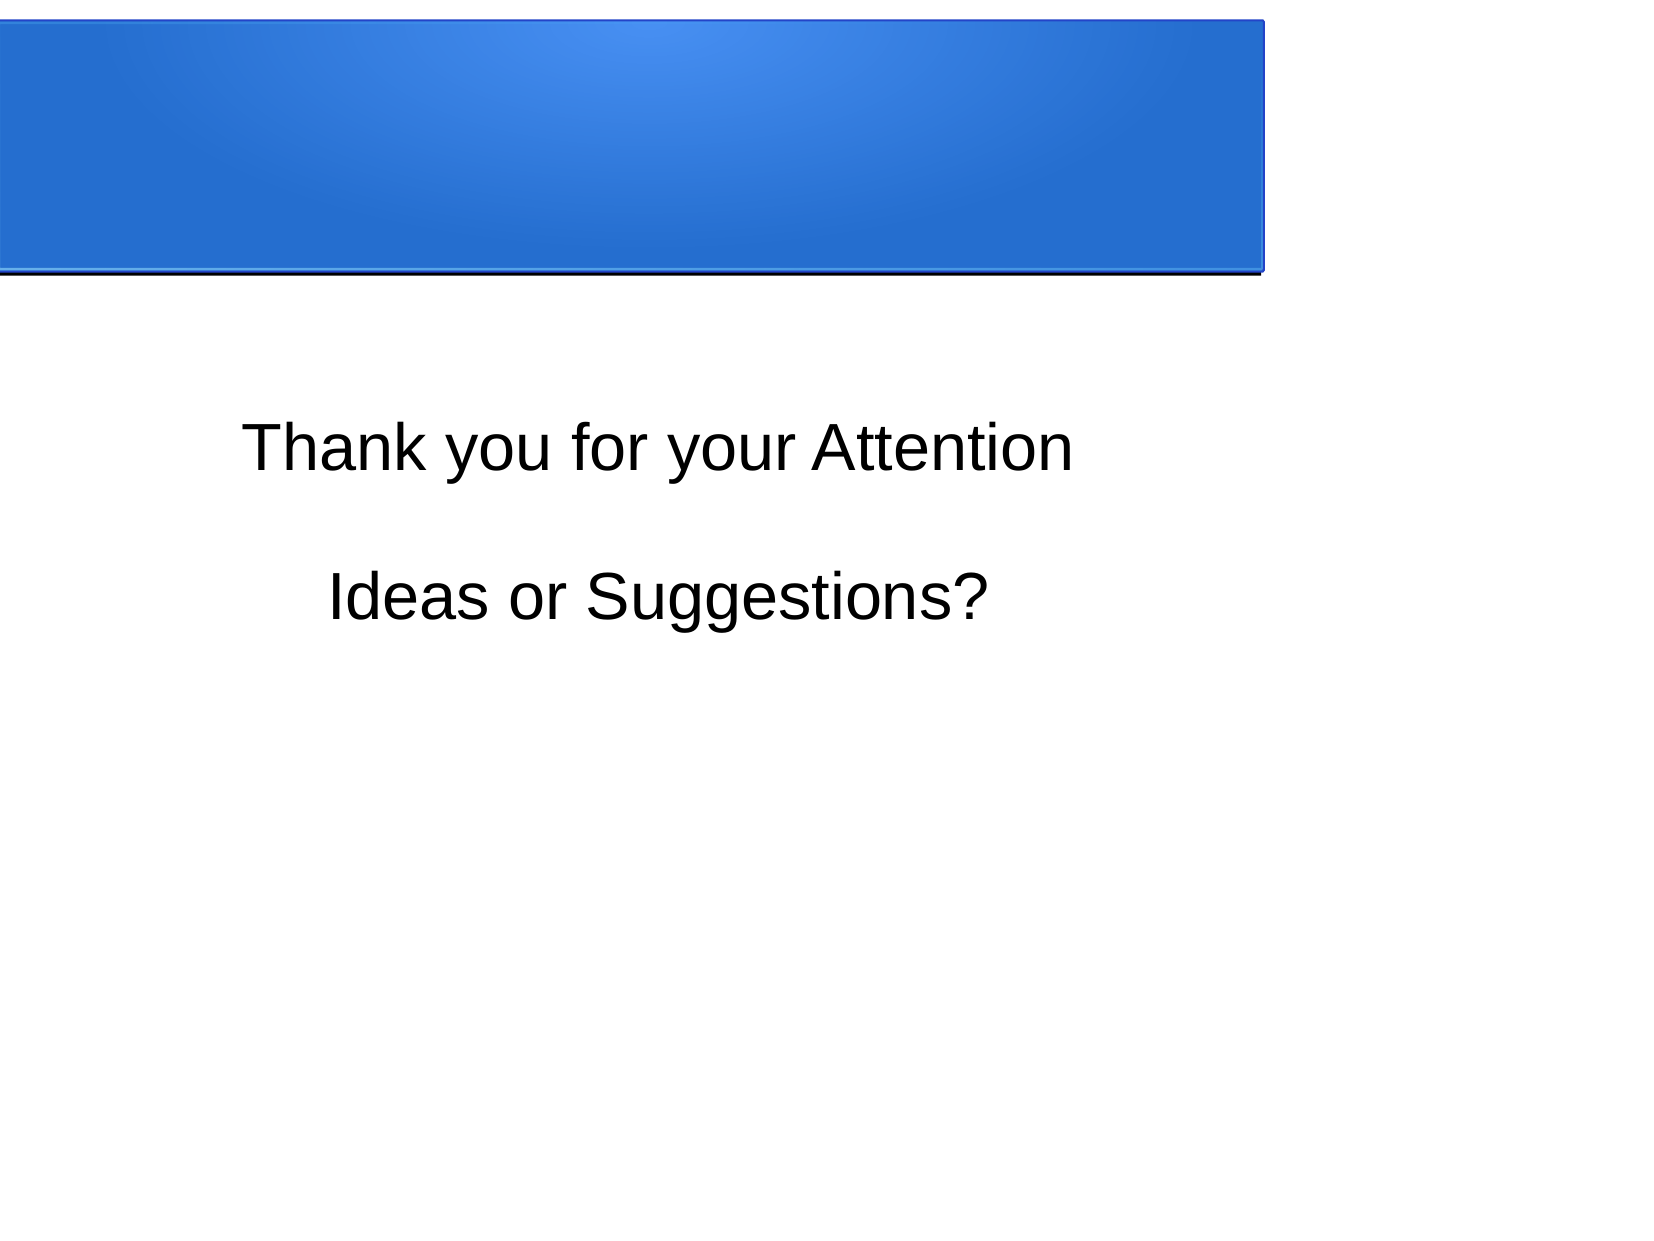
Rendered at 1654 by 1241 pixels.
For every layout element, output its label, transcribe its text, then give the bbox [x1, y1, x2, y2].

subtitle Thank you for your Attention Ideas or Suggestions? [82, 47, 1235, 997]
